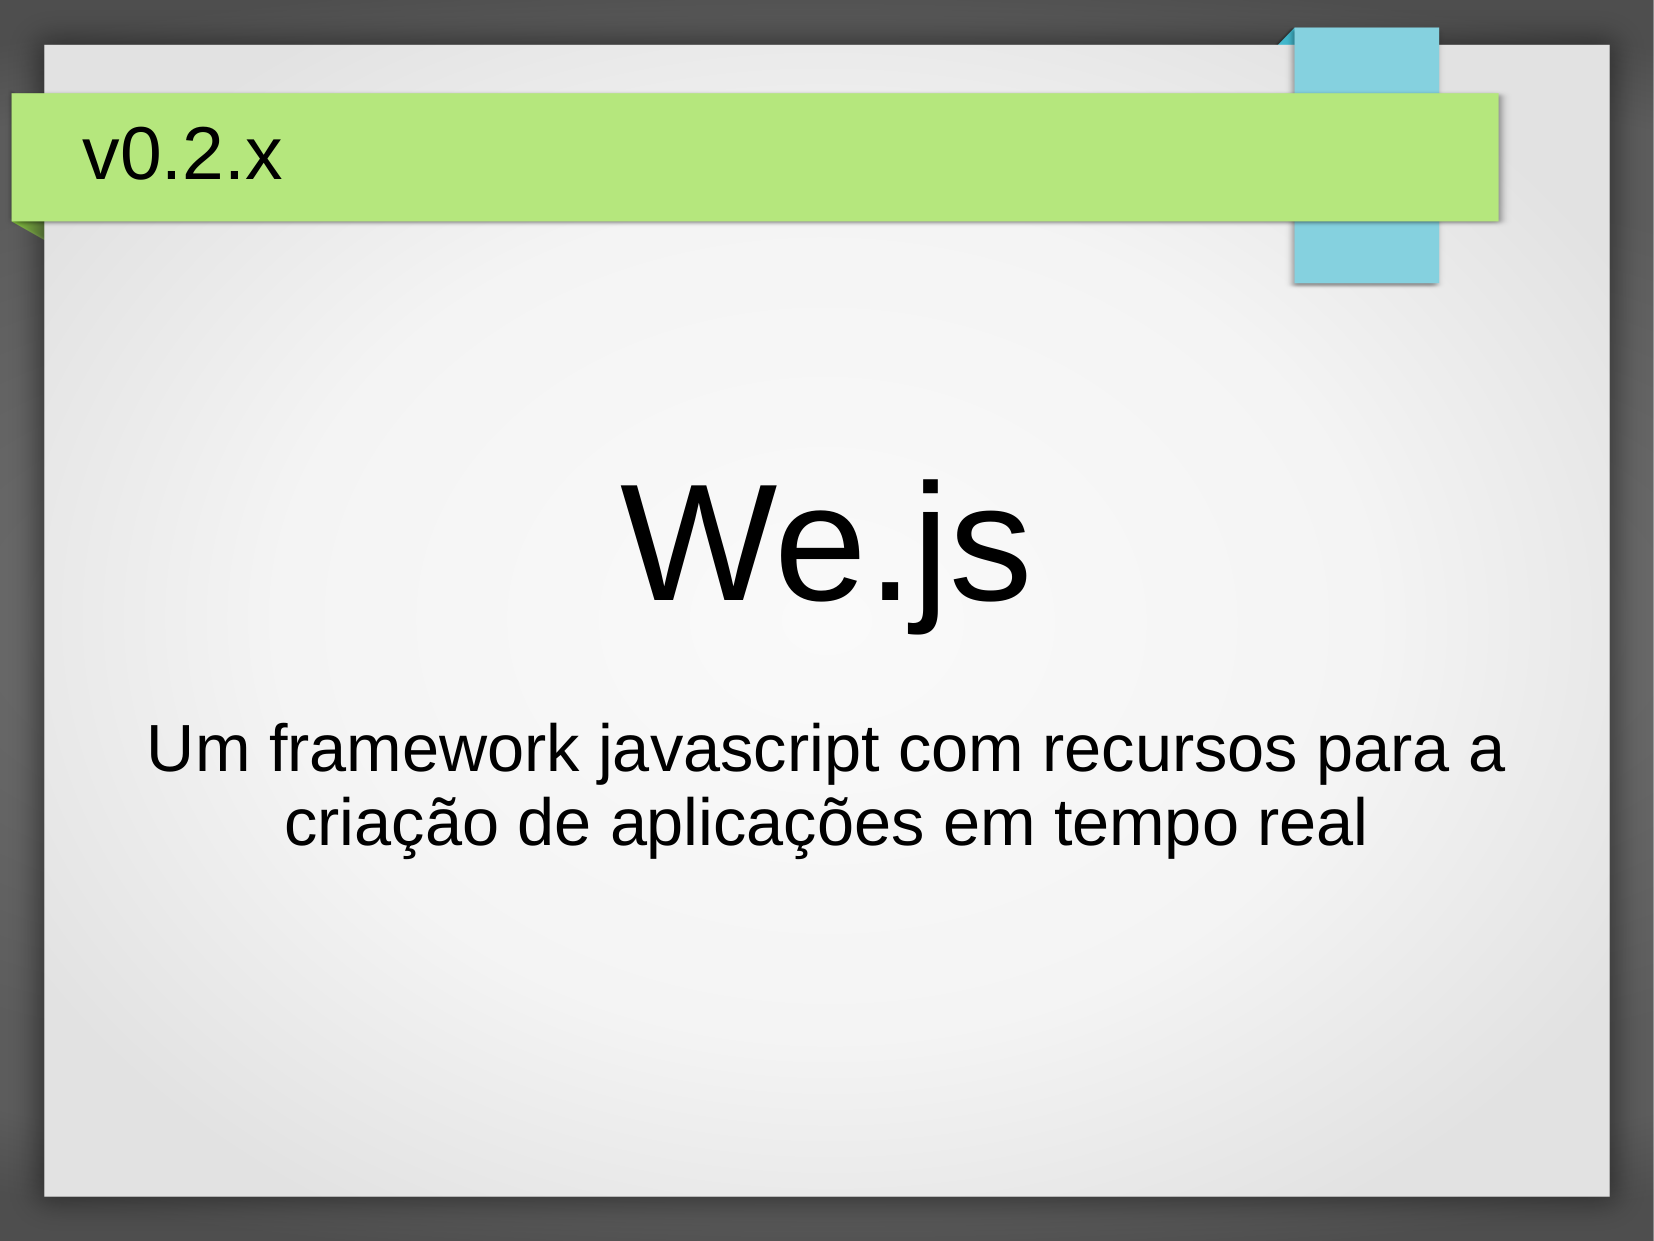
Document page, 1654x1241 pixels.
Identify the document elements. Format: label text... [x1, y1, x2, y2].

picture [0, 0, 1654, 1241]
subtitle We.js Um framework javascript com recursos para a criação de aplicações em tempo real [82, 295, 1571, 1015]
title v0.2.x [82, 94, 1264, 213]
